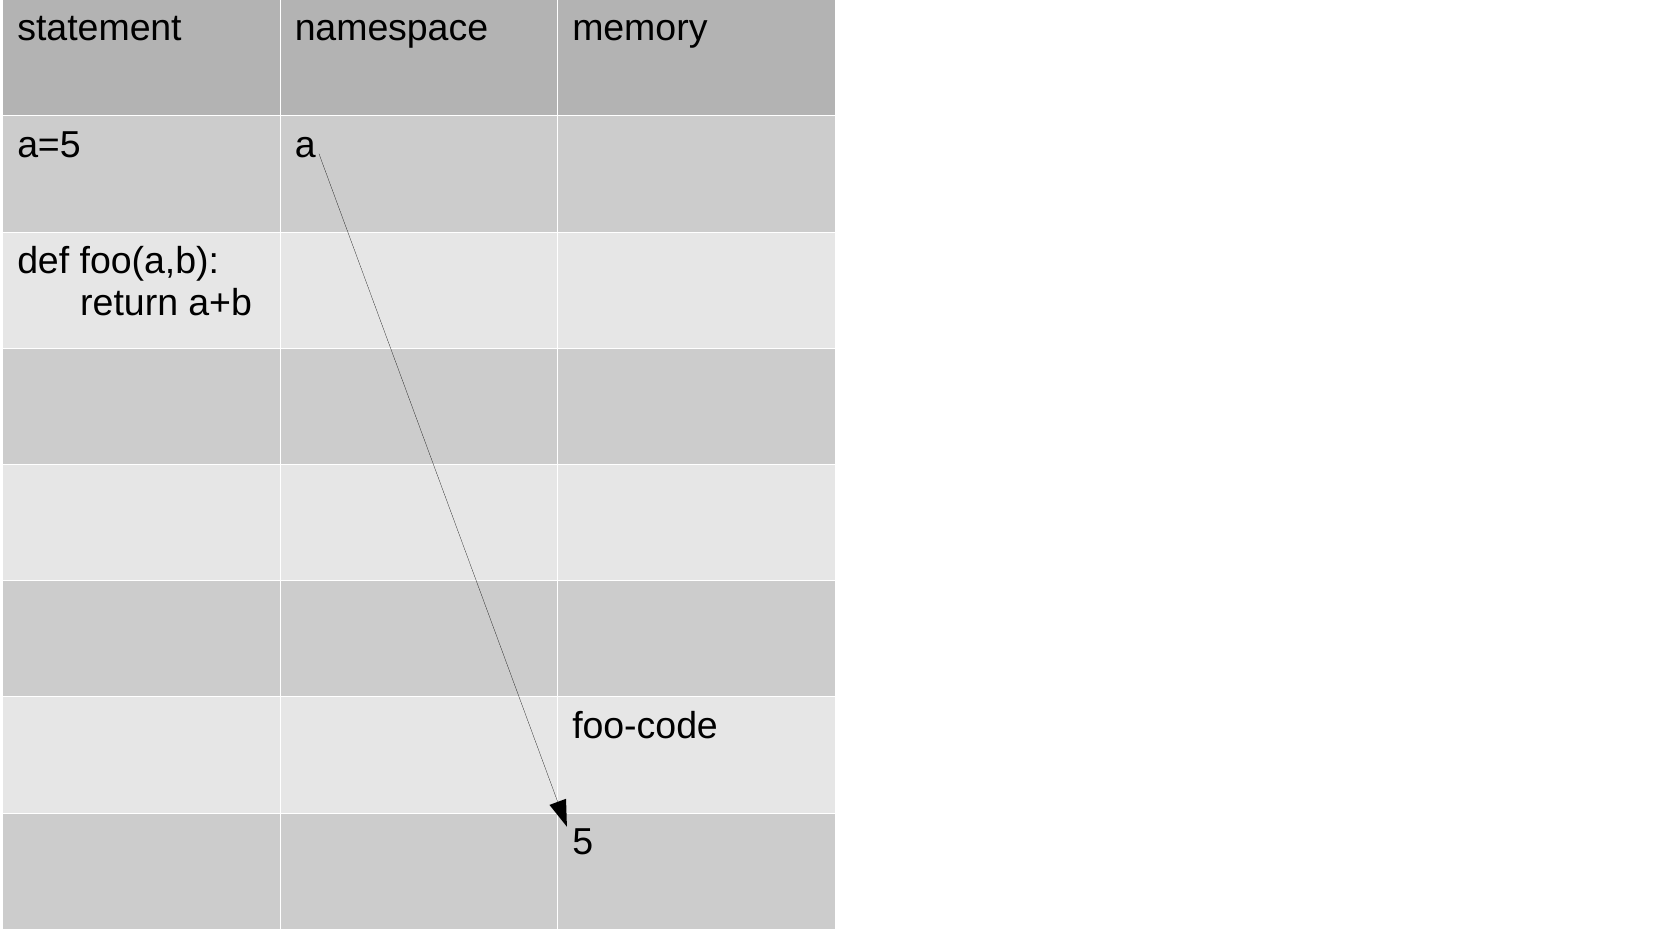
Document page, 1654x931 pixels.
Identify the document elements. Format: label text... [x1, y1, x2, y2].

table_cell [281, 581, 518, 696]
table_cell [558, 349, 835, 464]
table_cell [558, 233, 835, 348]
table_cell [281, 697, 557, 813]
table_header memory [558, 0, 835, 115]
table_header namespace [281, 0, 557, 115]
table_cell [281, 465, 475, 580]
table_cell a=5 [3, 116, 280, 232]
table_cell [477, 581, 557, 696]
table_cell [558, 465, 835, 580]
table_cell [281, 233, 390, 348]
table_cell [3, 465, 280, 580]
table_cell [558, 581, 835, 696]
table_cell [3, 349, 280, 464]
table_cell [281, 814, 557, 929]
table_header statement [3, 0, 280, 115]
table_cell [3, 581, 280, 696]
table_cell [558, 116, 835, 232]
table_cell [435, 465, 557, 580]
table_cell def foo(a,b): return a+b [3, 233, 280, 348]
table_cell 5 [558, 814, 835, 929]
table_cell [281, 349, 432, 464]
table_cell [520, 697, 557, 796]
table_cell foo-code [558, 697, 835, 813]
table_cell [3, 814, 280, 929]
table_cell [392, 349, 557, 464]
table_cell [349, 233, 557, 348]
table_cell [3, 697, 280, 813]
table_cell a [281, 116, 557, 232]
